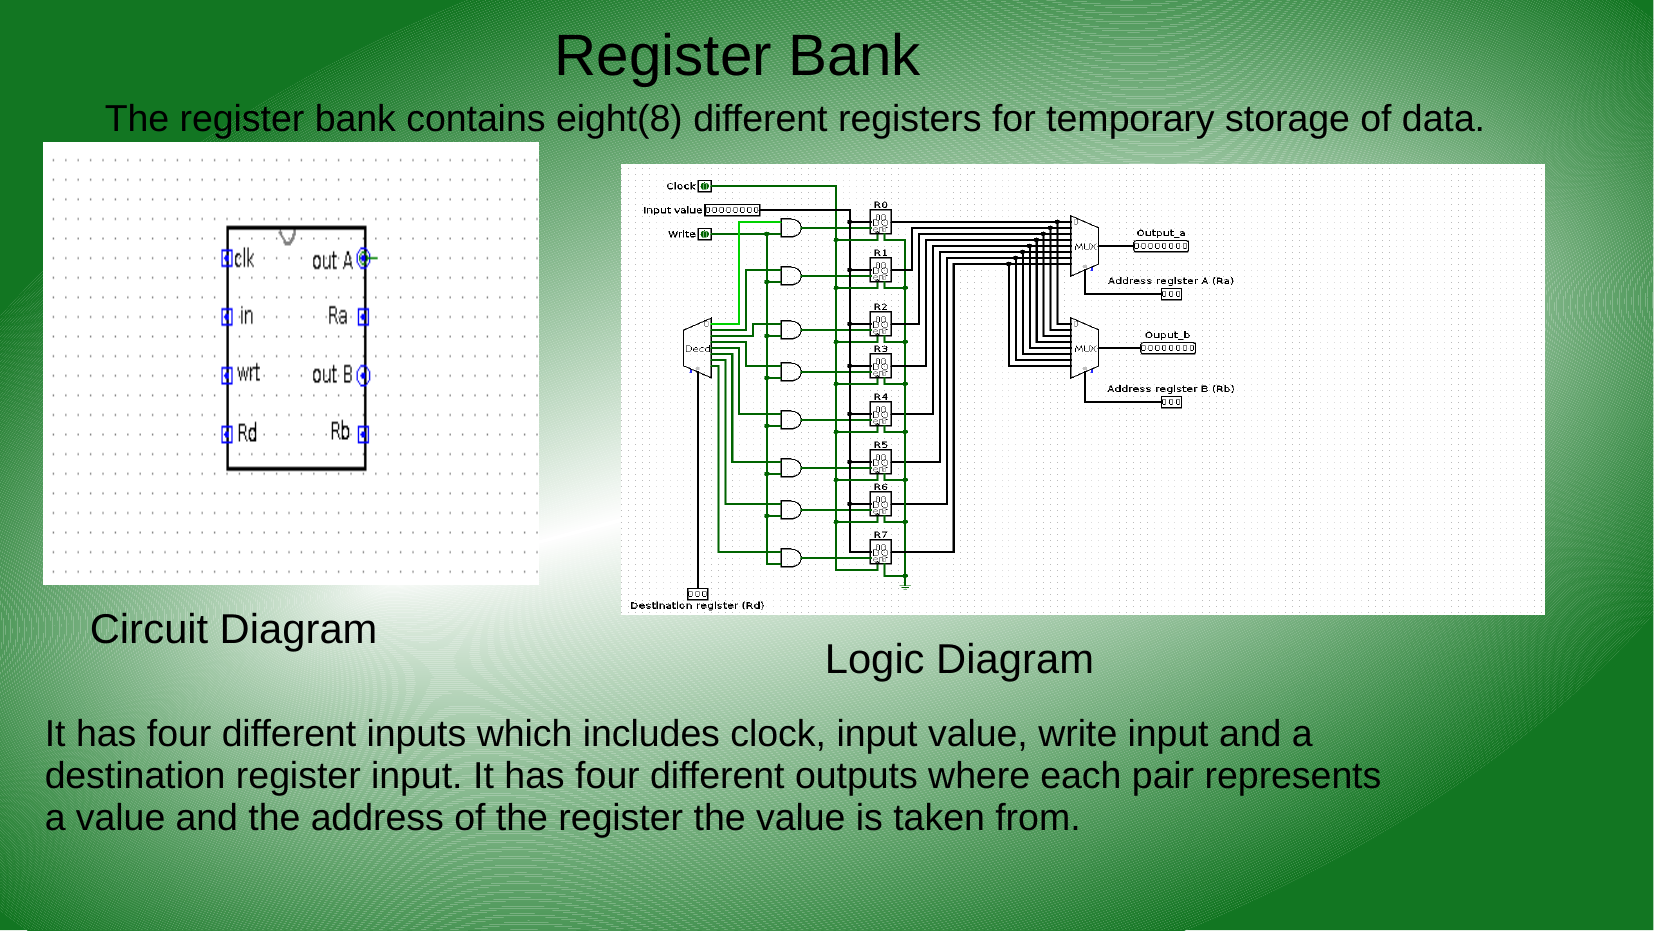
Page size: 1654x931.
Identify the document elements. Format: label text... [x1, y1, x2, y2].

text_box It has four different inputs which includes clock, input value, write input and a destination register input. It has four different outputs where each pair represents a value and the address of the register the value is taken from. [29, 704, 1425, 870]
text_box Circuit Diagram [74, 598, 495, 660]
text_box Logic Diagram [809, 628, 1215, 690]
text_box Register Bank [539, 14, 1005, 89]
picture [621, 165, 1545, 615]
picture [43, 142, 539, 585]
text_box The register bank contains eight(8) different registers for temporary storage of data. [89, 89, 1560, 165]
